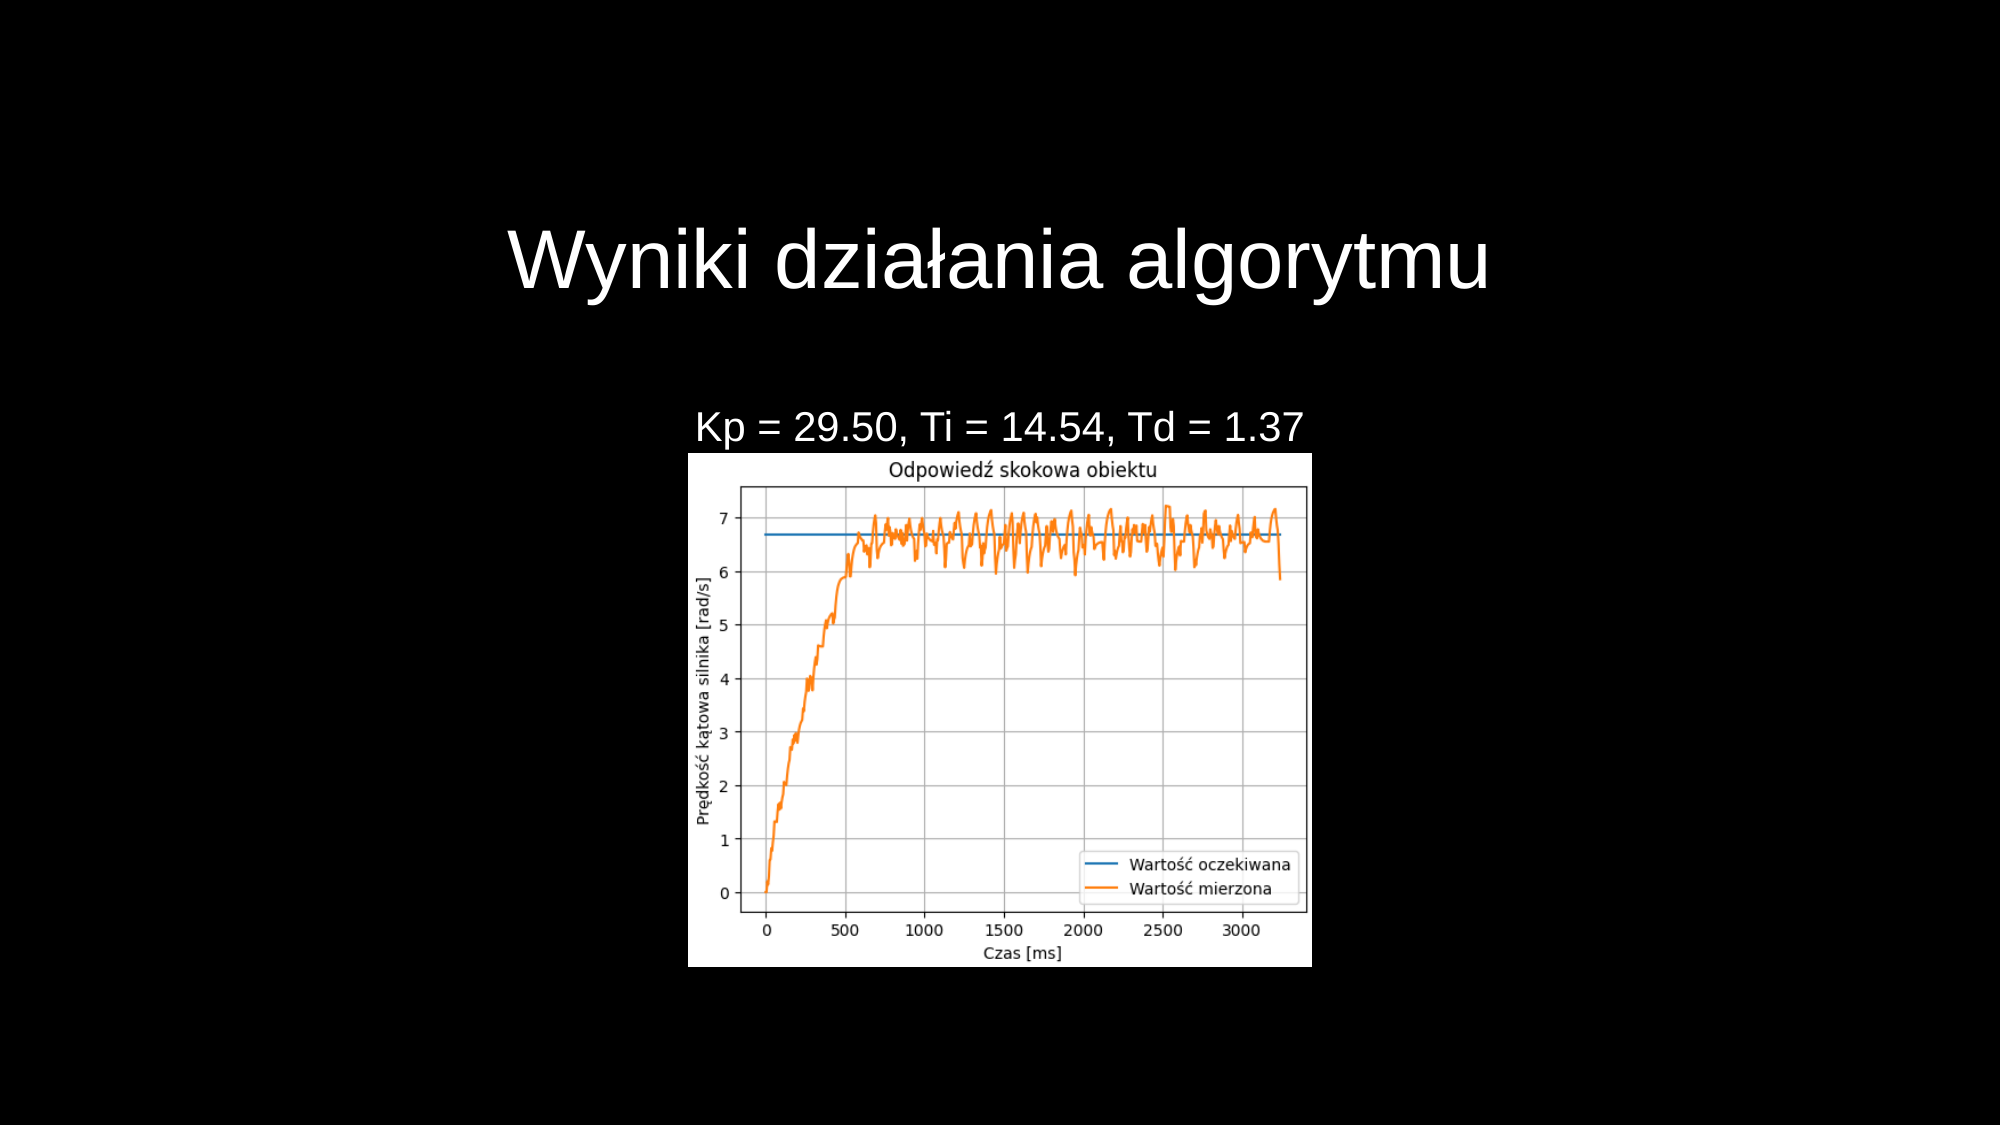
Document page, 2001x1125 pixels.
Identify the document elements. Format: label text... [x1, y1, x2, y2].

picture [688, 453, 1312, 967]
title Wyniki działania algorytmu [187, 143, 1813, 367]
list Kp = 29.50, Ti = 14.54, Td = 1.37 [187, 382, 1813, 968]
